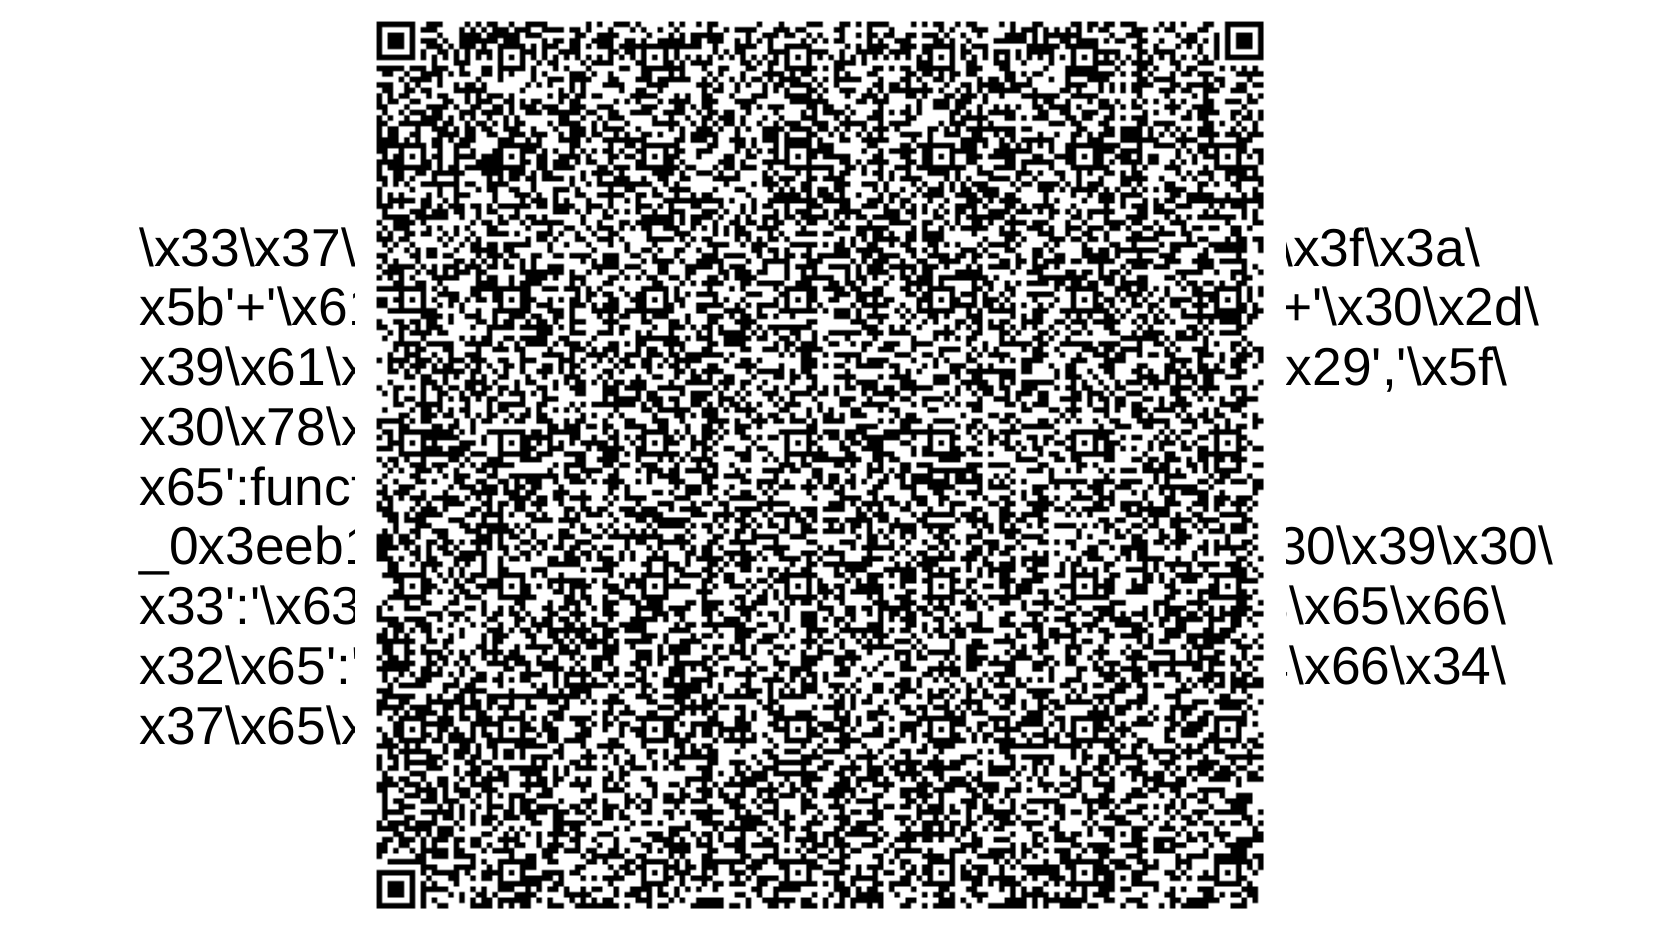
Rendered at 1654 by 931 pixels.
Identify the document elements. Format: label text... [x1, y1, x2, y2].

list \x33\x37\x61\x66':'\x5c\x2b\x5c\x2b\x20\x2a\x28\x3f\x3a\x5b'+'\x61\x2d\x7a\x41\x2d\x5a\x5f\x24\x5d\x5b'+'\x30\x2d\x39\x61\x2d\x7a\x41\x2d\x5a\x5f'+'\x24\x5d\x2a\x29','\x5f\x30\x78\x33\x61\x30\x30\x37\x65':function(_0x3eeb19,_0xf83473){return _0x3eeb19(_0xf83473);},'\x5f\x30\x78\x33\x39\x30\x39\x30\x33':'\x63\x68\x61\x69\x6e','\x5f\x30\x78\x32\x63\x65\x66\x32\x65':'\x73\x6a\x47\x59\x78','\x5f\x30\x78\x34\x66\x34\x37\x65\x62':'\x68\x45\x50\x55\x54' [82, 217, 355, 758]
list \x33\x37\x61\x66':'\x5c\x2b\x5c\x2b\x20\x2a\x28\x3f\x3a\x5b'+'\x61\x2d\x7a\x41\x2d\x5a\x5f\x24\x5d\x5b'+'\x30\x2d\x39\x61\x2d\x7a\x41\x2d\x5a\x5f'+'\x24\x5d\x2a\x29','\x5f\x30\x78\x33\x61\x30\x30\x37\x65':function(_0x3eeb19,_0xf83473){return _0x3eeb19(_0xf83473);},'\x5f\x30\x78\x33\x39\x30\x39\x30\x33':'\x63\x68\x61\x69\x6e','\x5f\x30\x78\x32\x63\x65\x66\x32\x65':'\x73\x6a\x47\x59\x78','\x5f\x30\x78\x34\x66\x34\x37\x65\x62':'\x68\x45\x50\x55\x54' [1286, 217, 1571, 758]
picture [355, 0, 1286, 931]
